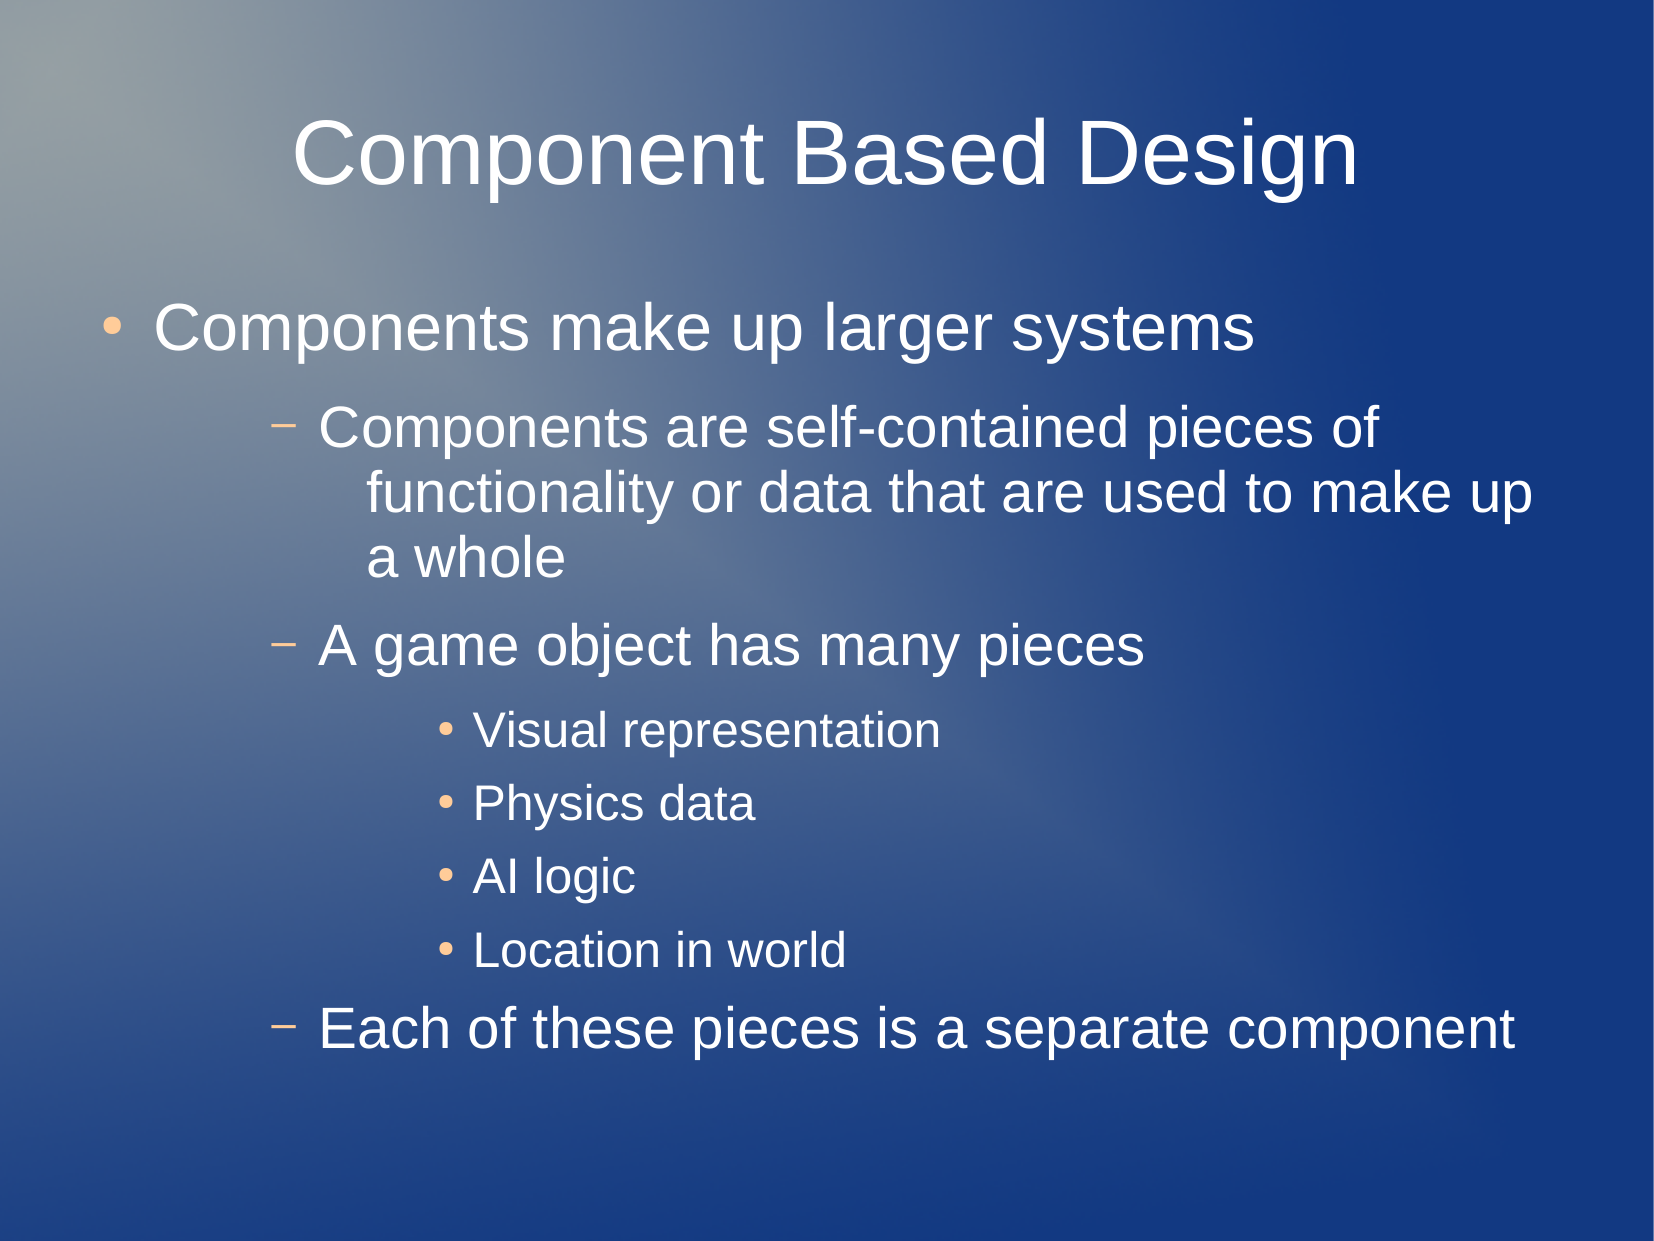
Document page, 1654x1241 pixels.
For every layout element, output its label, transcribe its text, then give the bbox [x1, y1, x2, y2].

picture [0, 0, 1654, 1241]
list Components make up larger systems Components are self-contained pieces of functionality or data that are used to make up a whole A game object has many pieces Visual representation Physics data AI logic Location in world Each of these pieces is a separate component [82, 290, 1571, 1109]
title Component Based Design [82, 49, 1571, 257]
